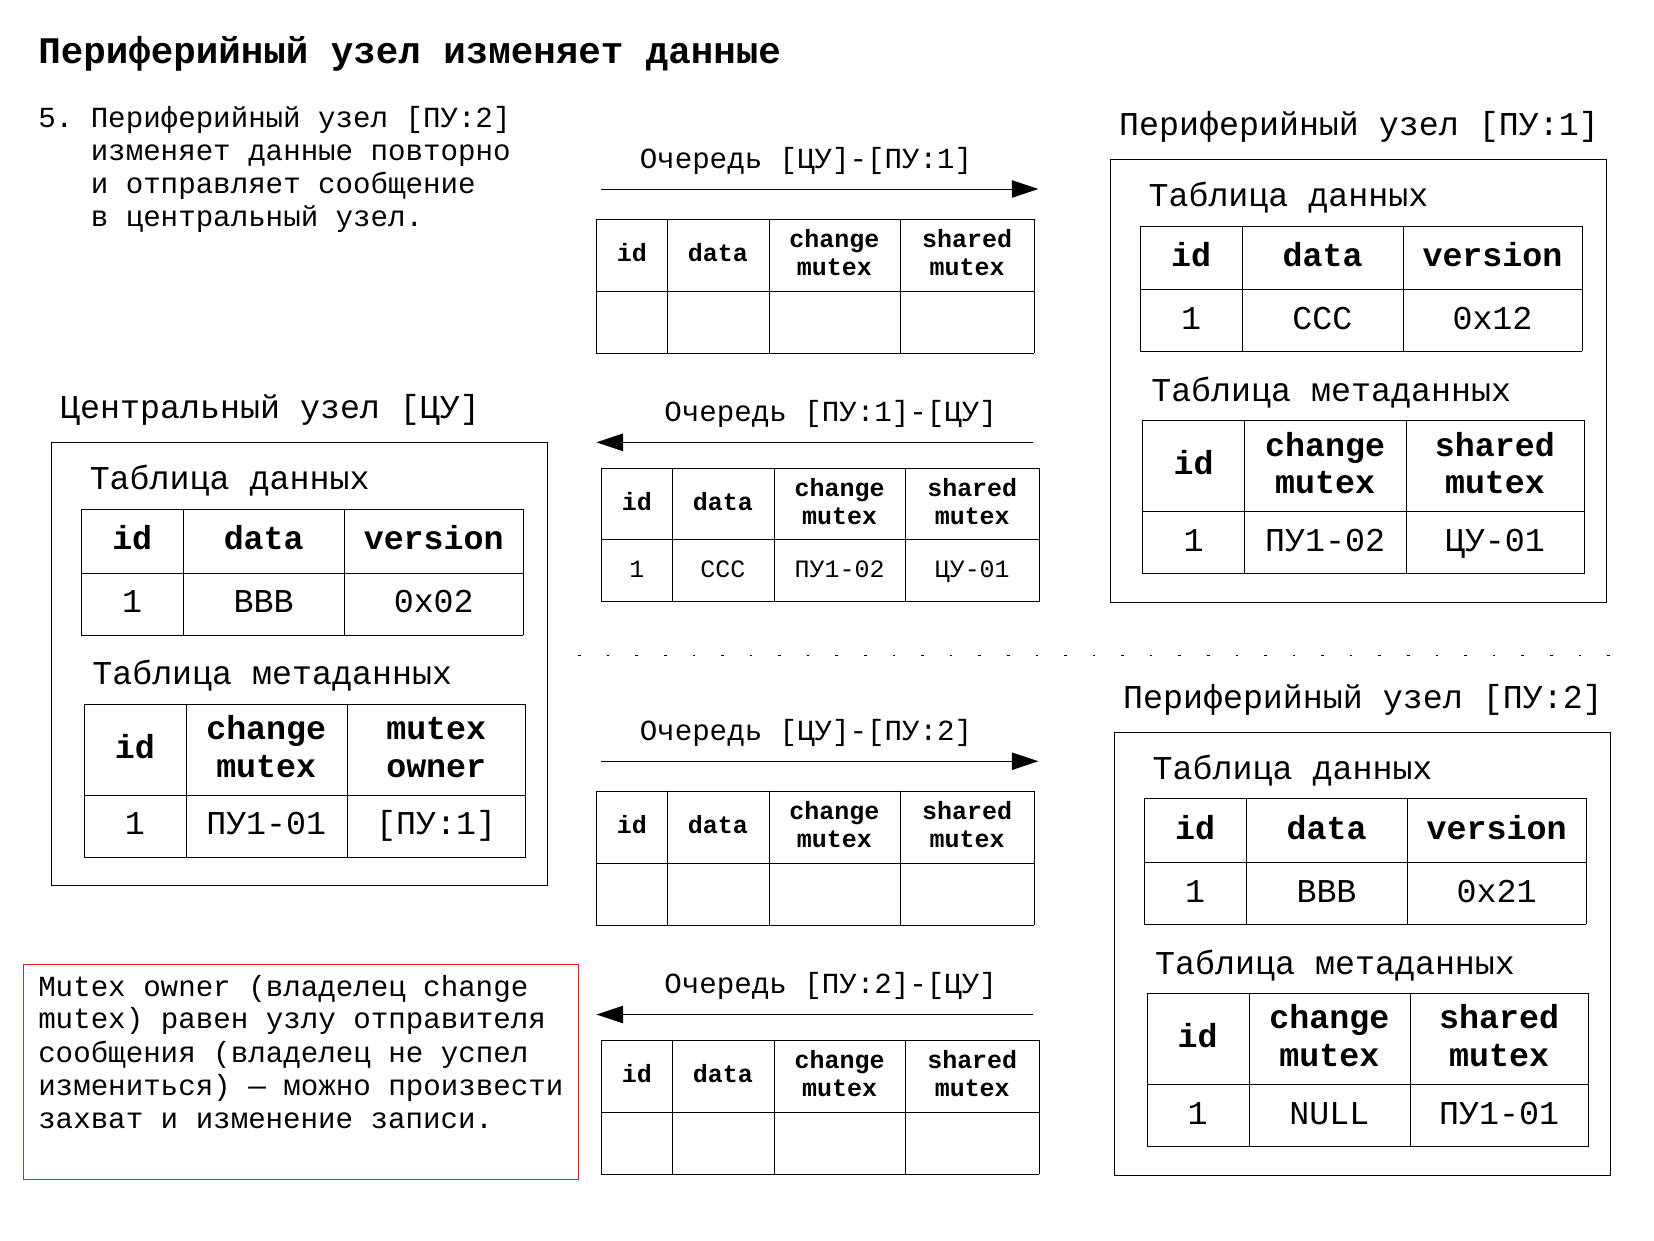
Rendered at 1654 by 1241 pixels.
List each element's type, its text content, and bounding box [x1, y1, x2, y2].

table_header shared mutex [906, 1041, 1039, 1112]
table_cell ПУ1-02 [1245, 512, 1406, 573]
table_header data [673, 1041, 774, 1112]
table_header change mutex [770, 220, 900, 291]
text_box Очередь [ПУ:1]-[ЦУ] [649, 389, 1016, 442]
text_box [1114, 732, 1611, 1176]
table_cell [597, 292, 667, 353]
text_box Очередь [ЦУ]-[ПУ:2] [624, 708, 992, 762]
table_cell CCC [1243, 290, 1403, 351]
table_cell BBB [1247, 863, 1407, 924]
table_header id [82, 510, 183, 573]
text_box Центральный узел [ЦУ] [45, 383, 556, 437]
table_cell ПУ1-02 [775, 540, 905, 601]
table_cell [ПУ:1] [348, 796, 525, 857]
text_box [51, 442, 548, 886]
table_cell 1 [1141, 290, 1242, 351]
text_box 5. Периферийный узел [ПУ:2] изменяет данные повторно и отправляет сообщение в центральный узел. [23, 96, 526, 244]
table_cell BBB [184, 574, 344, 635]
table_cell [602, 1113, 672, 1174]
table_header data [1247, 799, 1407, 862]
table_header change mutex [1250, 994, 1410, 1084]
table_header change mutex [770, 792, 900, 863]
table_header data [668, 220, 769, 291]
text_box Mutex owner (владелец change mutex) равен узлу отправителя сообщения (владелец не успел измениться) — можно произвести захват и изменение записи. [23, 964, 579, 1180]
table_cell [597, 864, 667, 925]
table_cell 1 [85, 796, 186, 857]
table_header change mutex [775, 469, 905, 539]
text_box Таблица данных [1137, 744, 1448, 797]
table_header shared mutex [1411, 994, 1588, 1084]
table_cell [775, 1113, 905, 1174]
text_box Таблица метаданных [1140, 938, 1531, 992]
table_header data [184, 510, 344, 573]
text_box Очередь [ЦУ]-[ПУ:1] [624, 136, 992, 189]
table_header id [1141, 227, 1242, 289]
table_header mutex owner [348, 705, 525, 795]
table_header id [1145, 799, 1246, 862]
table_header version [345, 510, 523, 573]
table_cell 0x02 [345, 574, 523, 635]
table_cell [668, 864, 769, 925]
table_header data [1243, 227, 1403, 289]
table_cell ПУ1-01 [1411, 1085, 1588, 1146]
table_header id [1143, 421, 1244, 511]
table_cell 1 [1143, 512, 1244, 573]
table_cell 1 [1148, 1085, 1249, 1146]
table_header version [1404, 227, 1582, 289]
table_header change mutex [187, 705, 347, 795]
table_header id [597, 792, 667, 863]
table_header id [597, 220, 667, 291]
text_box Таблица метаданных [1136, 366, 1527, 419]
table_cell ЦУ-01 [1407, 512, 1584, 573]
table_header version [1408, 799, 1586, 862]
table_cell CCC [673, 540, 774, 601]
table_cell 0x12 [1404, 290, 1582, 351]
table_cell 1 [602, 540, 672, 601]
text_box Таблица данных [1133, 171, 1444, 224]
table_cell [770, 864, 900, 925]
table_cell [906, 1113, 1039, 1174]
table_header id [602, 1041, 672, 1112]
table_cell ЦУ-01 [906, 540, 1039, 601]
table_cell 1 [82, 574, 183, 635]
text_box Таблица данных [75, 454, 385, 508]
table_cell [901, 864, 1034, 925]
table_header change mutex [1245, 421, 1406, 511]
table_header data [668, 792, 769, 863]
table_header id [85, 705, 186, 795]
table_header shared mutex [906, 469, 1039, 539]
text_box Периферийный узел [ПУ:1] [1104, 100, 1614, 153]
table_cell 0x21 [1408, 863, 1586, 924]
table_cell [673, 1113, 774, 1174]
table_header data [673, 469, 774, 539]
text_box Периферийный узел изменяет данные [23, 25, 796, 83]
table_header change mutex [775, 1041, 905, 1112]
text_box [1110, 159, 1607, 603]
table_header id [602, 469, 672, 539]
table_cell ПУ1-01 [187, 796, 347, 857]
table_header shared mutex [901, 792, 1034, 863]
table_cell [901, 292, 1034, 353]
text_box Таблица метаданных [77, 649, 468, 703]
table_cell 1 [1145, 863, 1246, 924]
table_header shared mutex [901, 220, 1034, 291]
table_header id [1148, 994, 1249, 1084]
table_cell NULL [1250, 1085, 1410, 1146]
text_box Очередь [ПУ:2]-[ЦУ] [649, 962, 1016, 1014]
table_cell [770, 292, 900, 353]
table_header shared mutex [1407, 421, 1584, 511]
table_cell [668, 292, 769, 353]
text_box Периферийный узел [ПУ:2] [1108, 673, 1619, 726]
